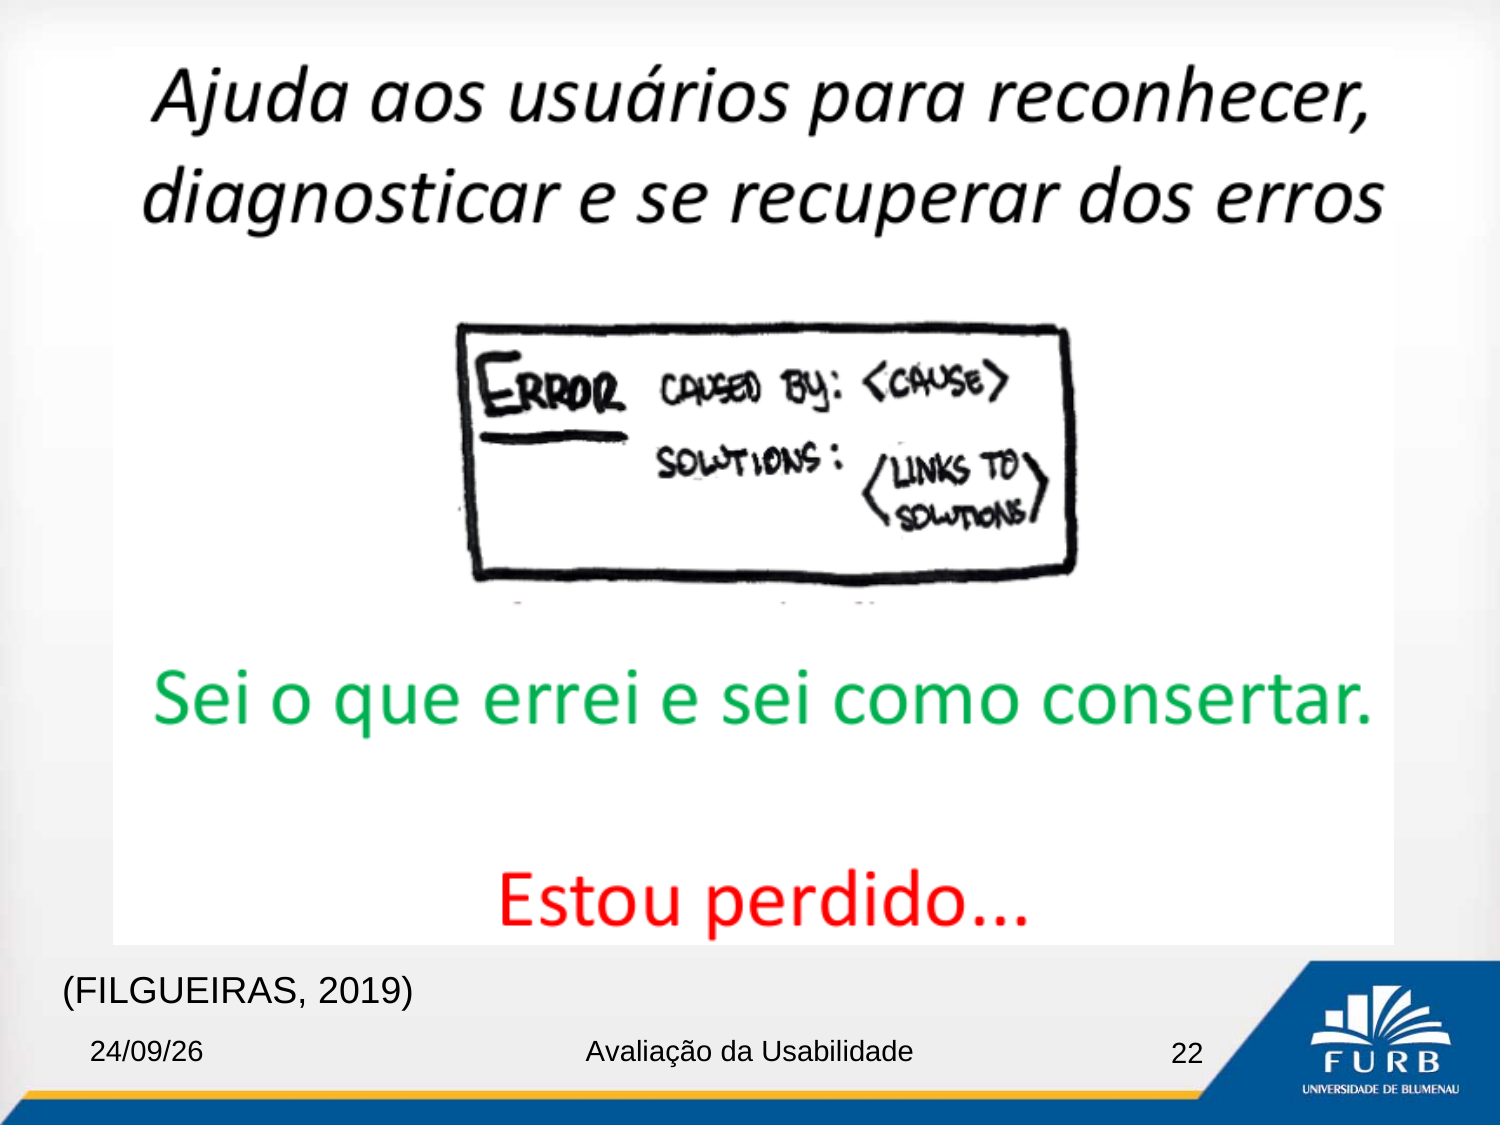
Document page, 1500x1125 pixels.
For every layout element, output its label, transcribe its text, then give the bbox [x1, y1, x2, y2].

text_box (FILGUEIRAS, 2019) [47, 958, 461, 1064]
picture [0, 0, 1500, 1125]
